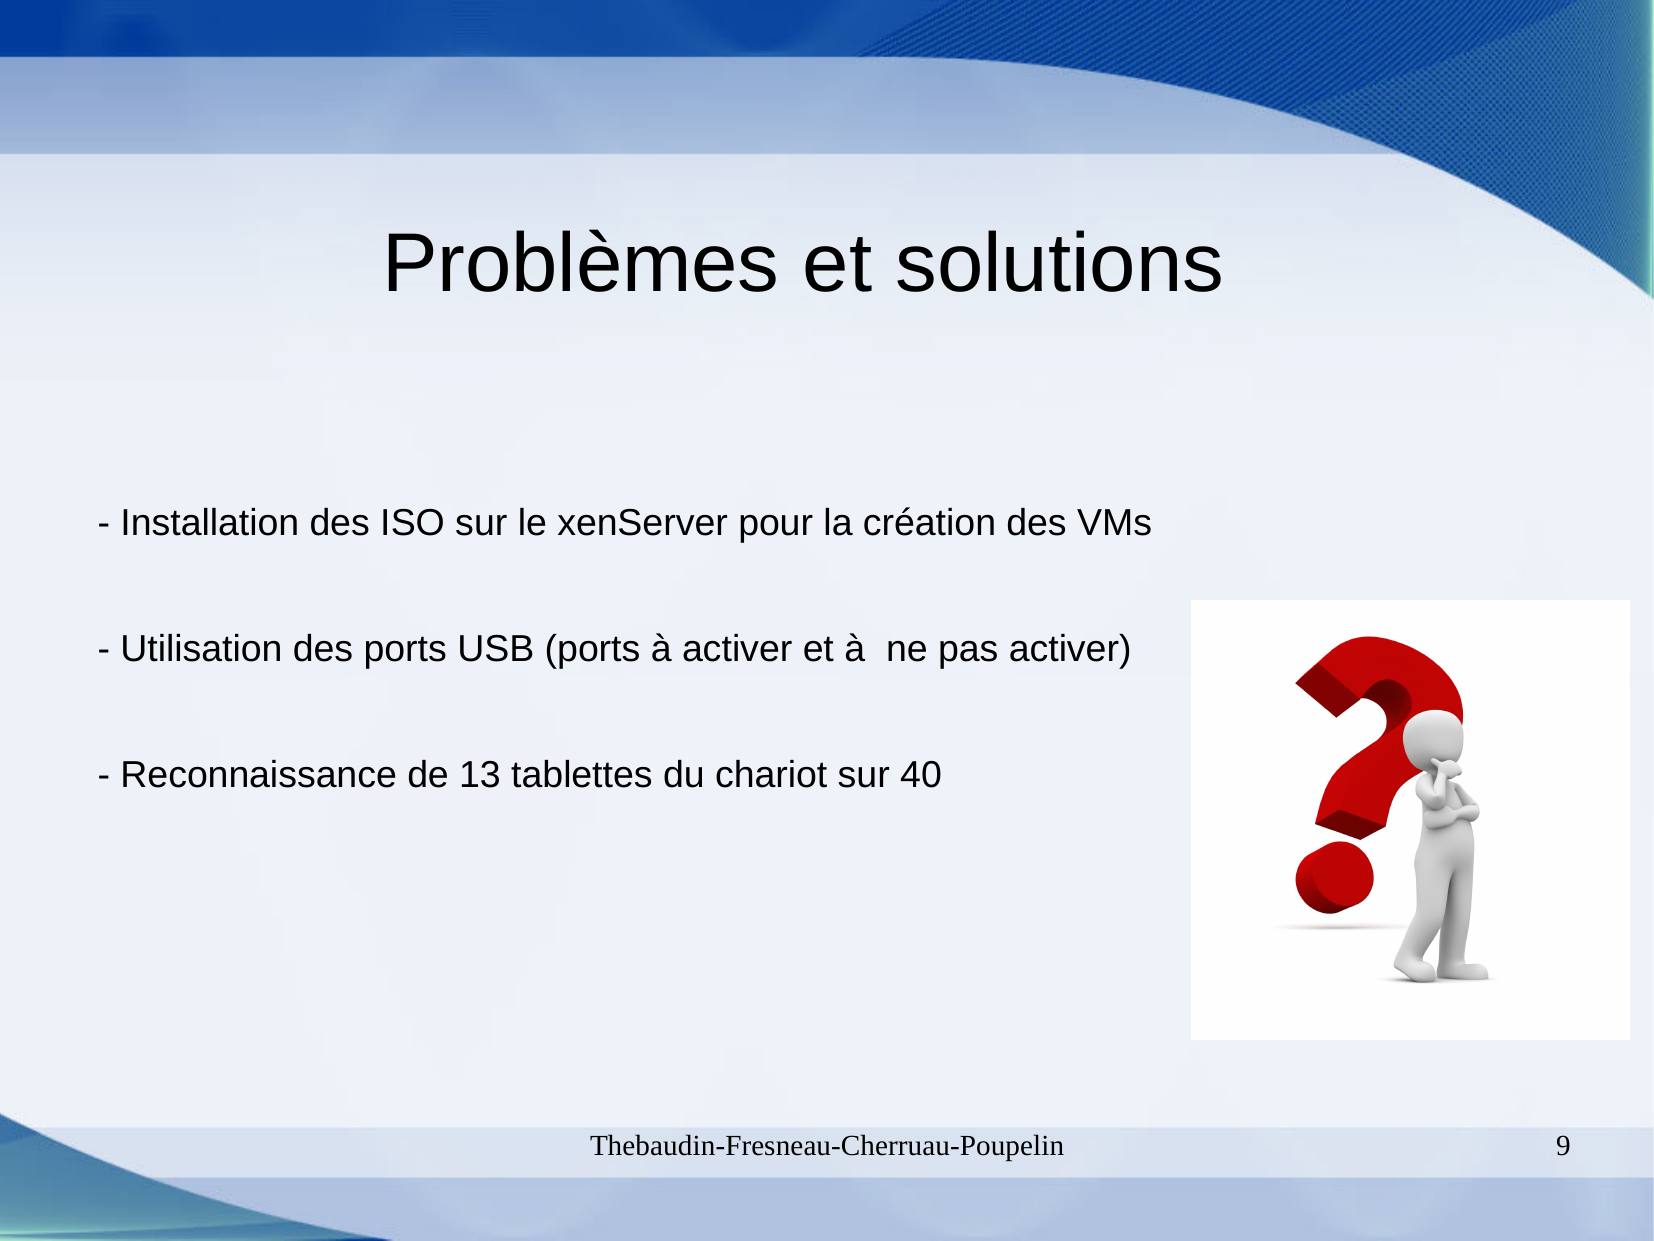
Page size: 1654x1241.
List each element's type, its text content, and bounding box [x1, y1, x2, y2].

title Problèmes et solutions [59, 159, 1548, 367]
picture [0, 0, 1654, 1241]
text_box - Installation des ISO sur le xenServer pour la création des VMs - Utilisation des ports USB (ports à activer et à ne pas activer) - Reconnaissance de 13 tablettes du chariot sur 40 [82, 494, 1168, 804]
